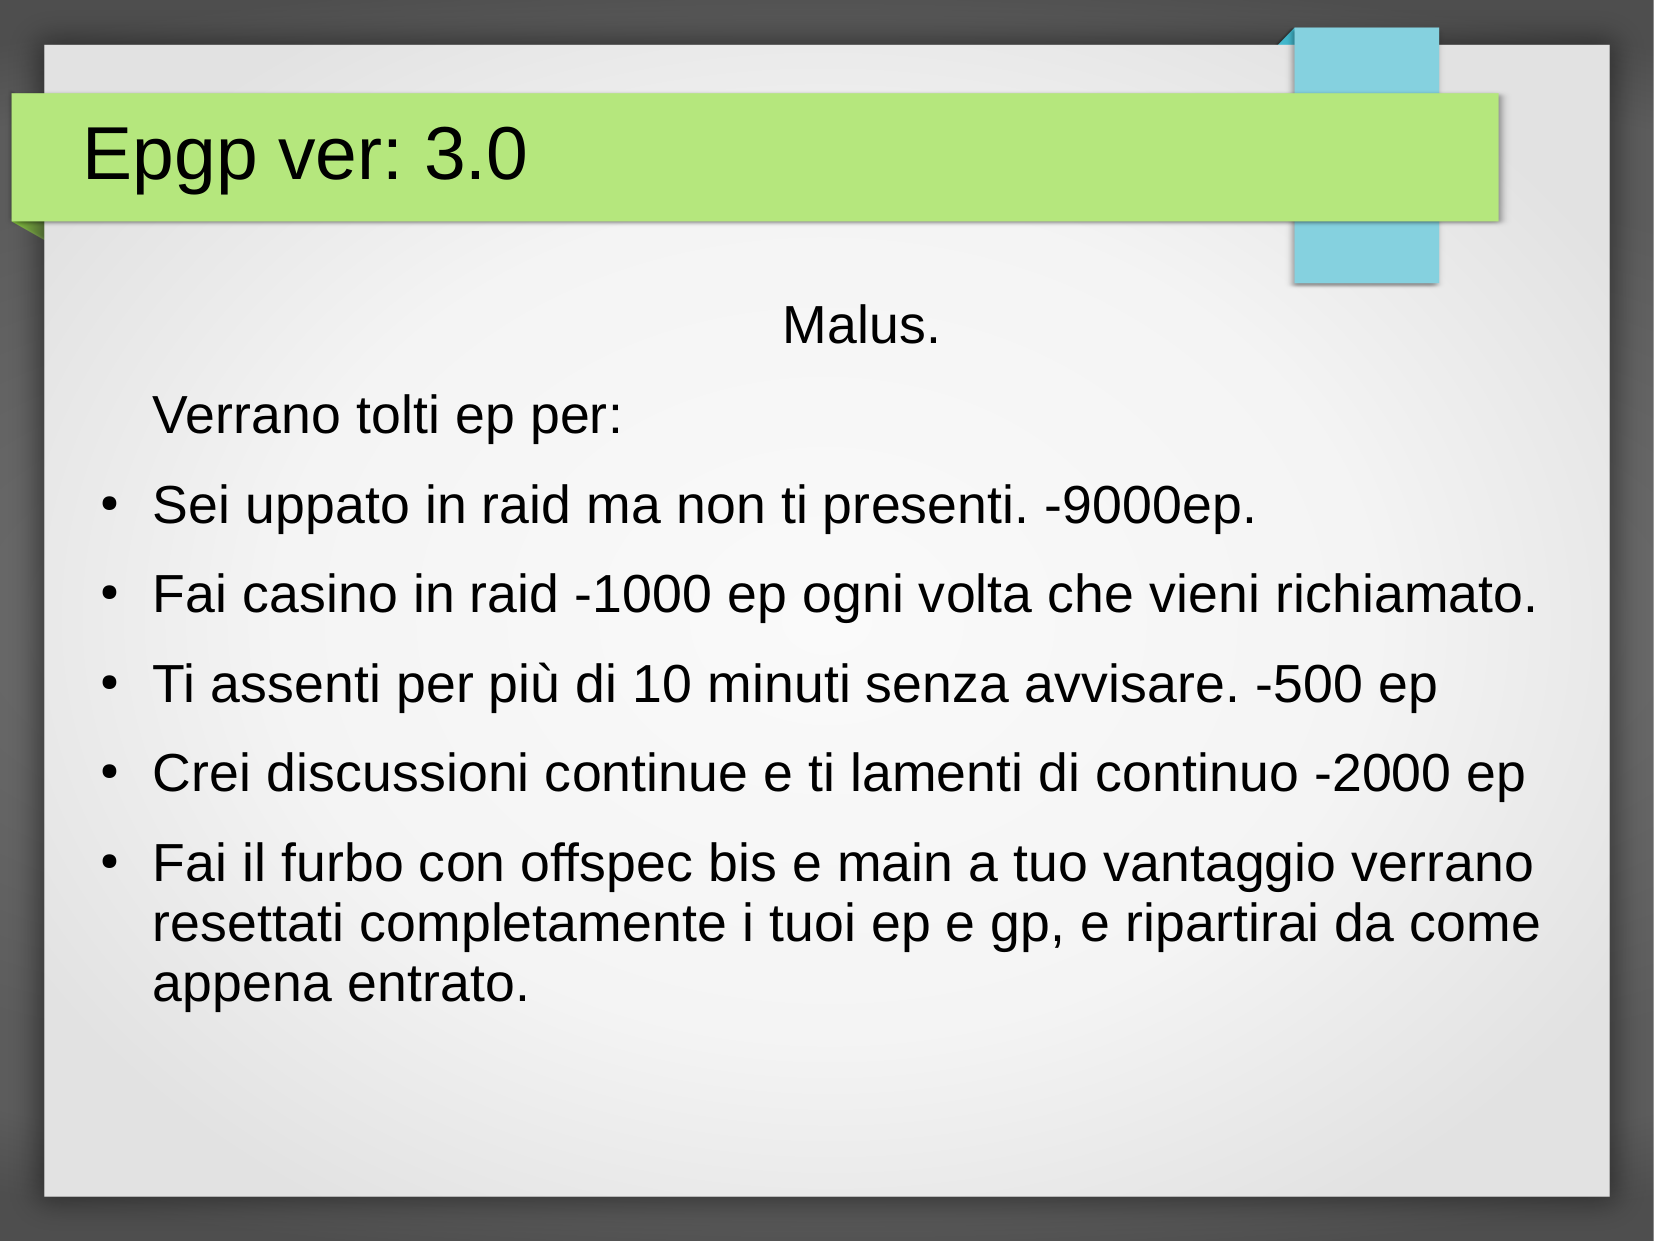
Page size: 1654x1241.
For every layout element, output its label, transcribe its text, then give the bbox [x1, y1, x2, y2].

title Epgp ver: 3.0 [82, 94, 1264, 213]
list Malus. Verrano tolti ep per: Sei uppato in raid ma non ti presenti. -9000ep. Fai casino in raid -1000 ep ogni volta che vieni richiamato. Ti assenti per più di 10 minuti senza avvisare. -500 ep Crei discussioni continue e ti lamenti di continuo -2000 ep Fai il furbo con offspec bis e main a tuo vantaggio verrano resettati completamente i tuoi ep e gp, e ripartirai da come appena entrato. [82, 295, 1571, 1015]
picture [0, 0, 1654, 1241]
